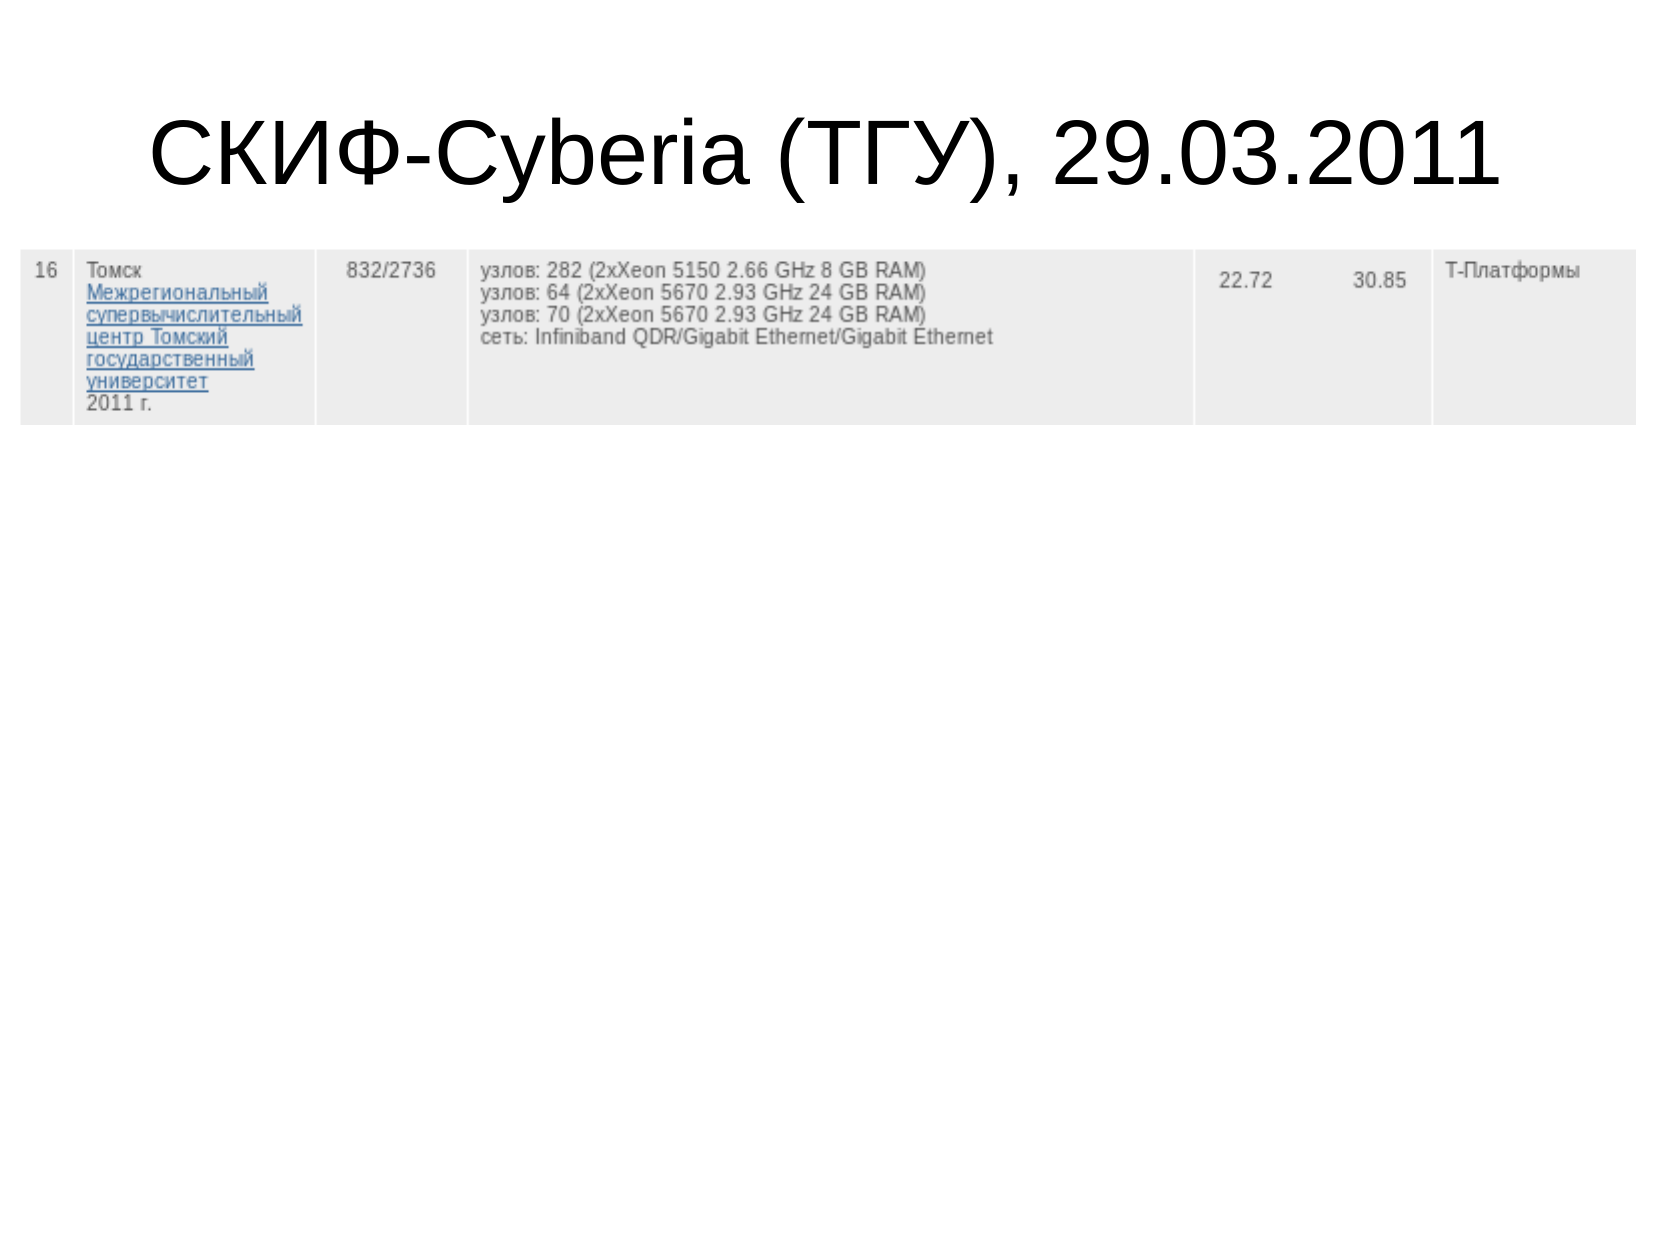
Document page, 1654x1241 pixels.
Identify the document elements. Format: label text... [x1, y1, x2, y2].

title СКИФ-Cyberia (ТГУ), 29.03.2011 [82, 49, 1571, 248]
picture [19, 248, 1636, 425]
